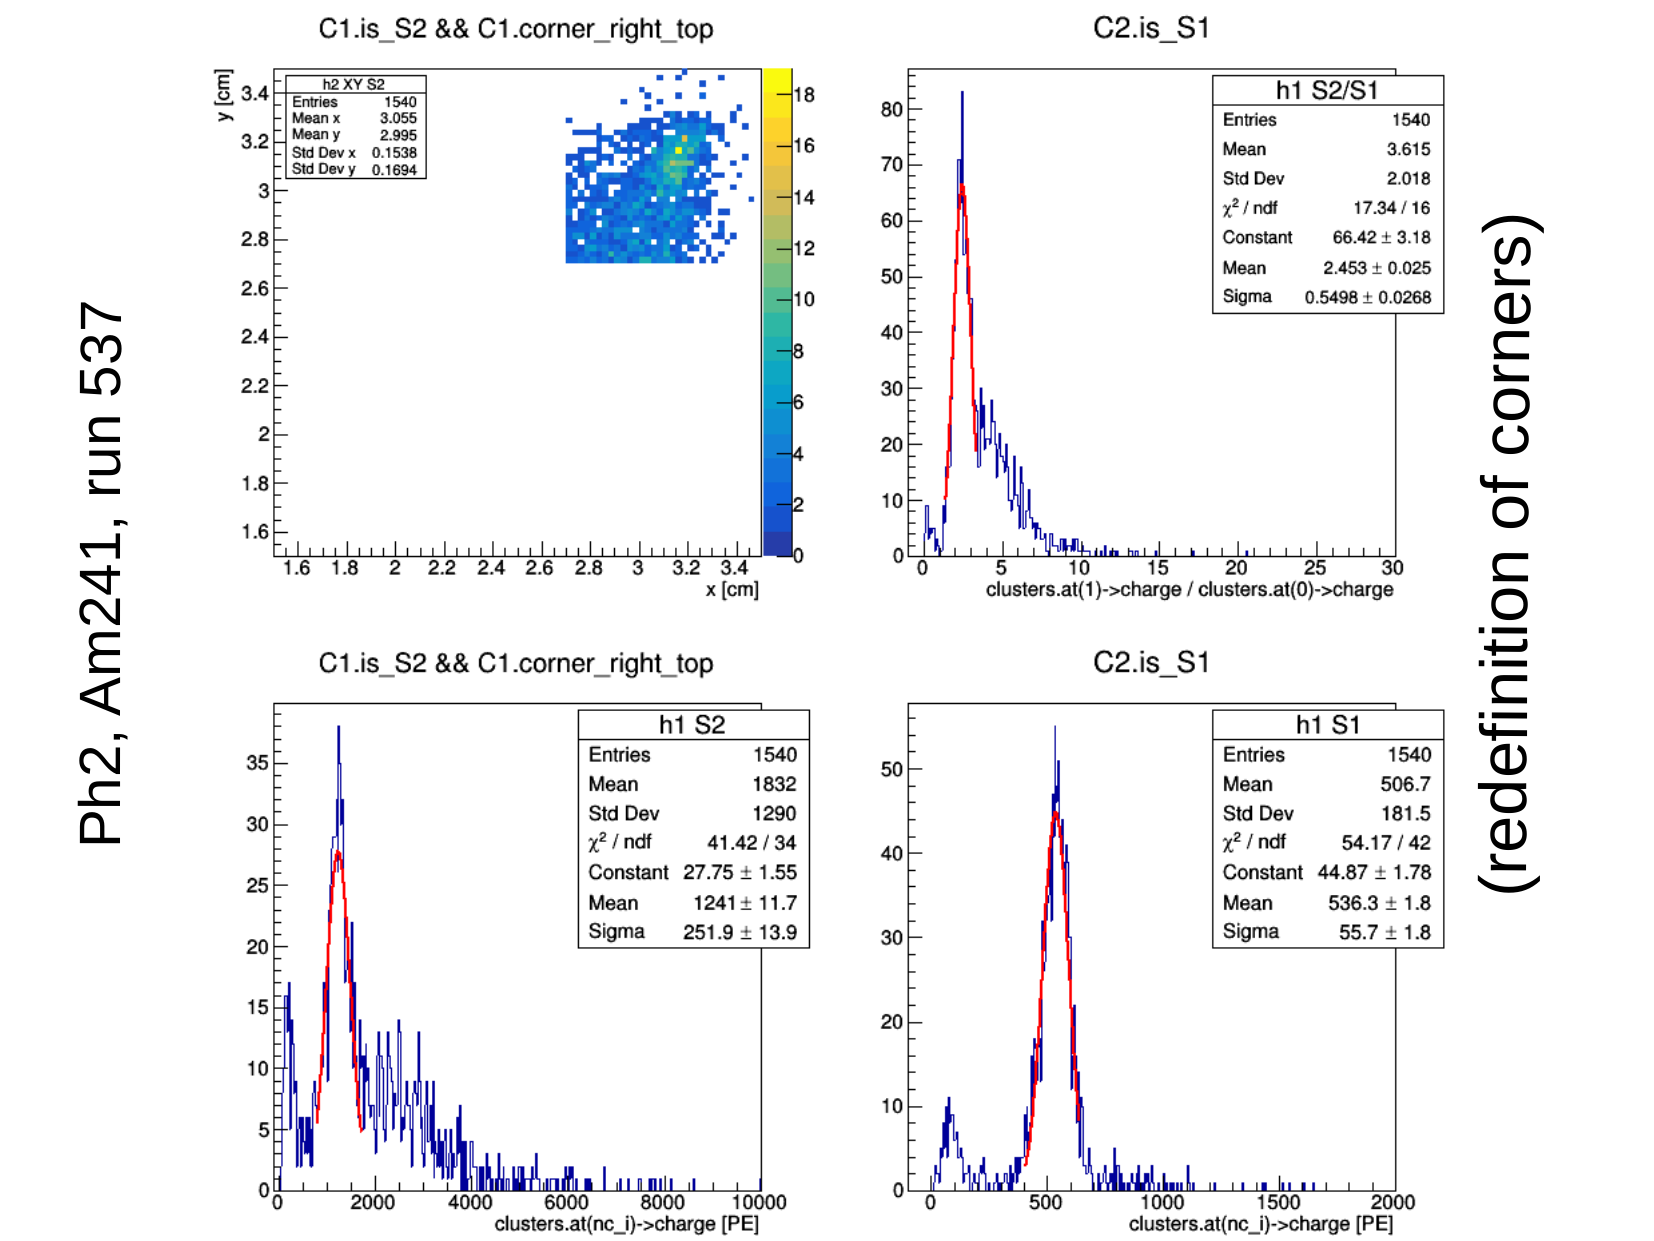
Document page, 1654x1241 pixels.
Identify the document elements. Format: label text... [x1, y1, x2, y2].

text_box Ph2, Am241, run 537 [60, 233, 196, 916]
picture [208, 3, 1458, 1241]
text_box (redefinition of corners) [1457, 29, 1627, 1081]
